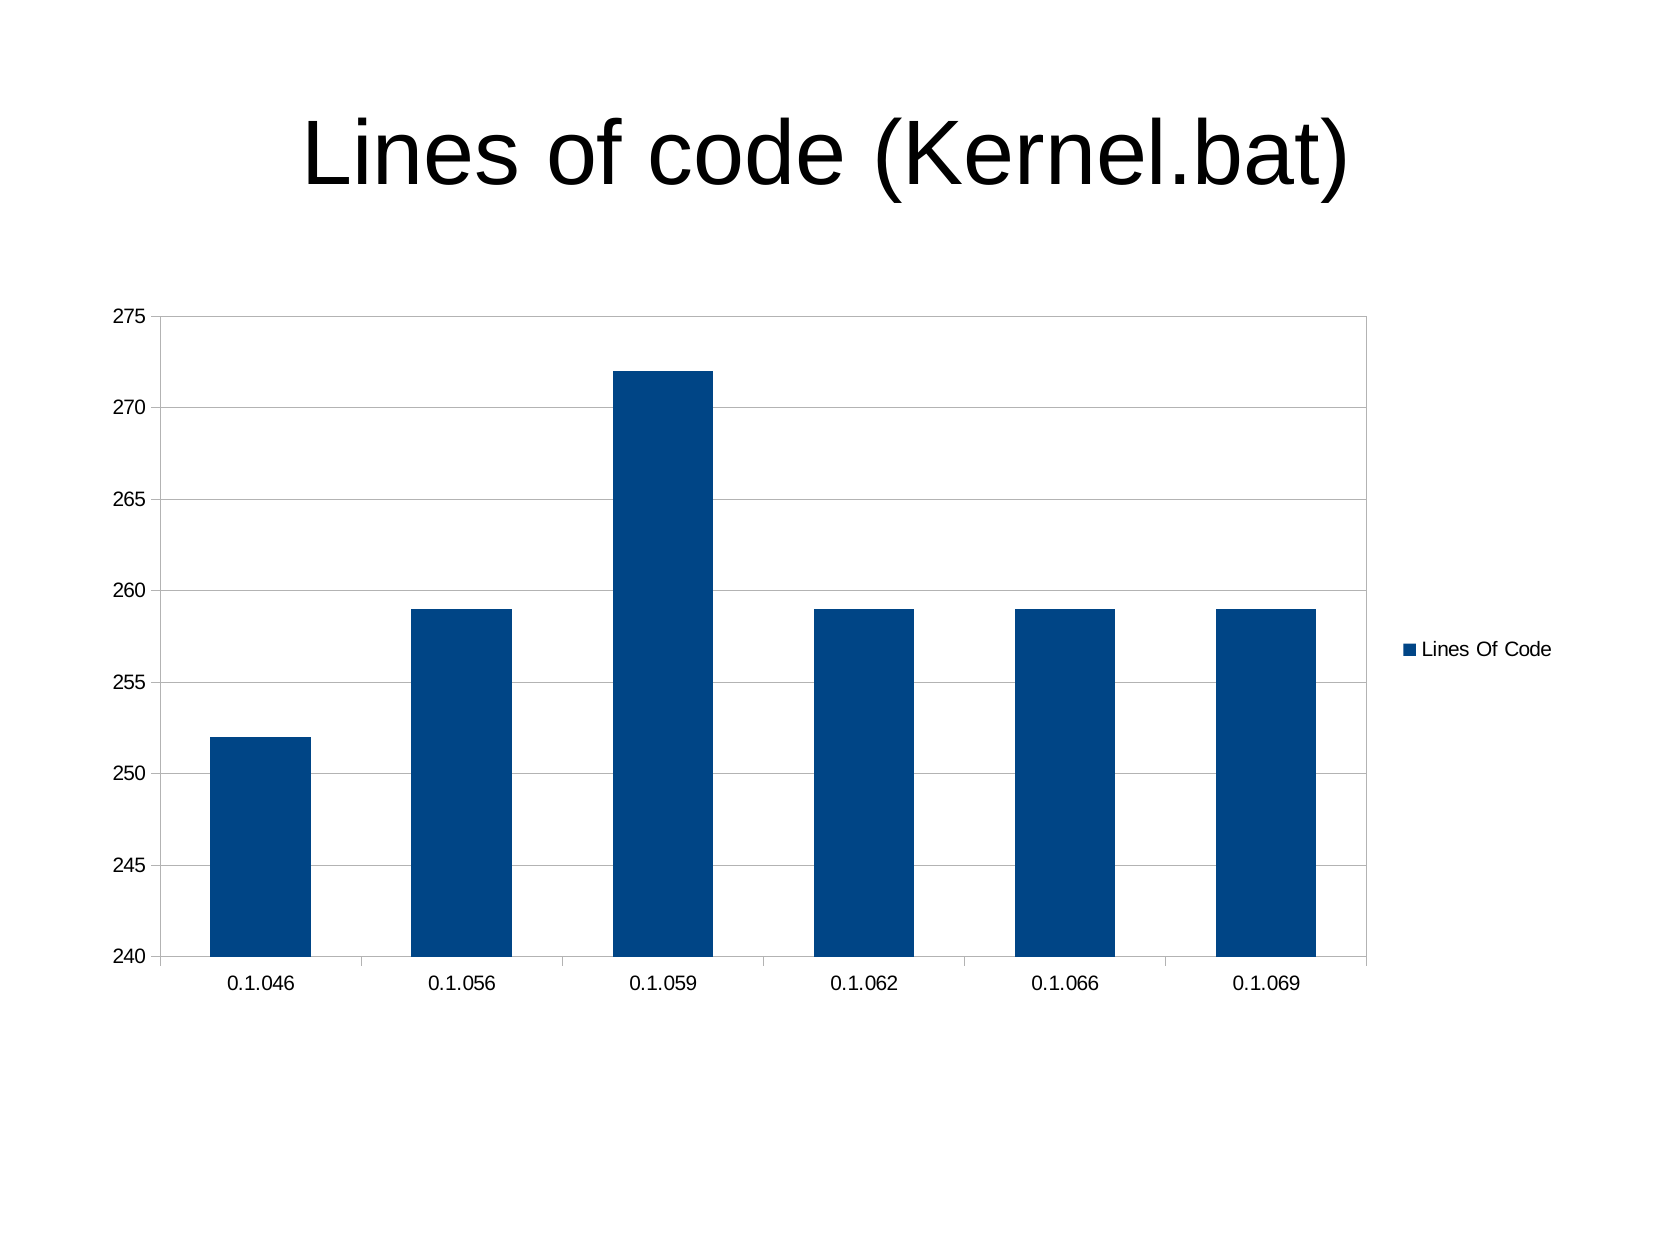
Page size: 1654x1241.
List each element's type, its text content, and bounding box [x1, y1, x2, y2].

chart [82, 290, 1571, 1010]
title Lines of code (Kernel.bat) [82, 49, 1571, 257]
